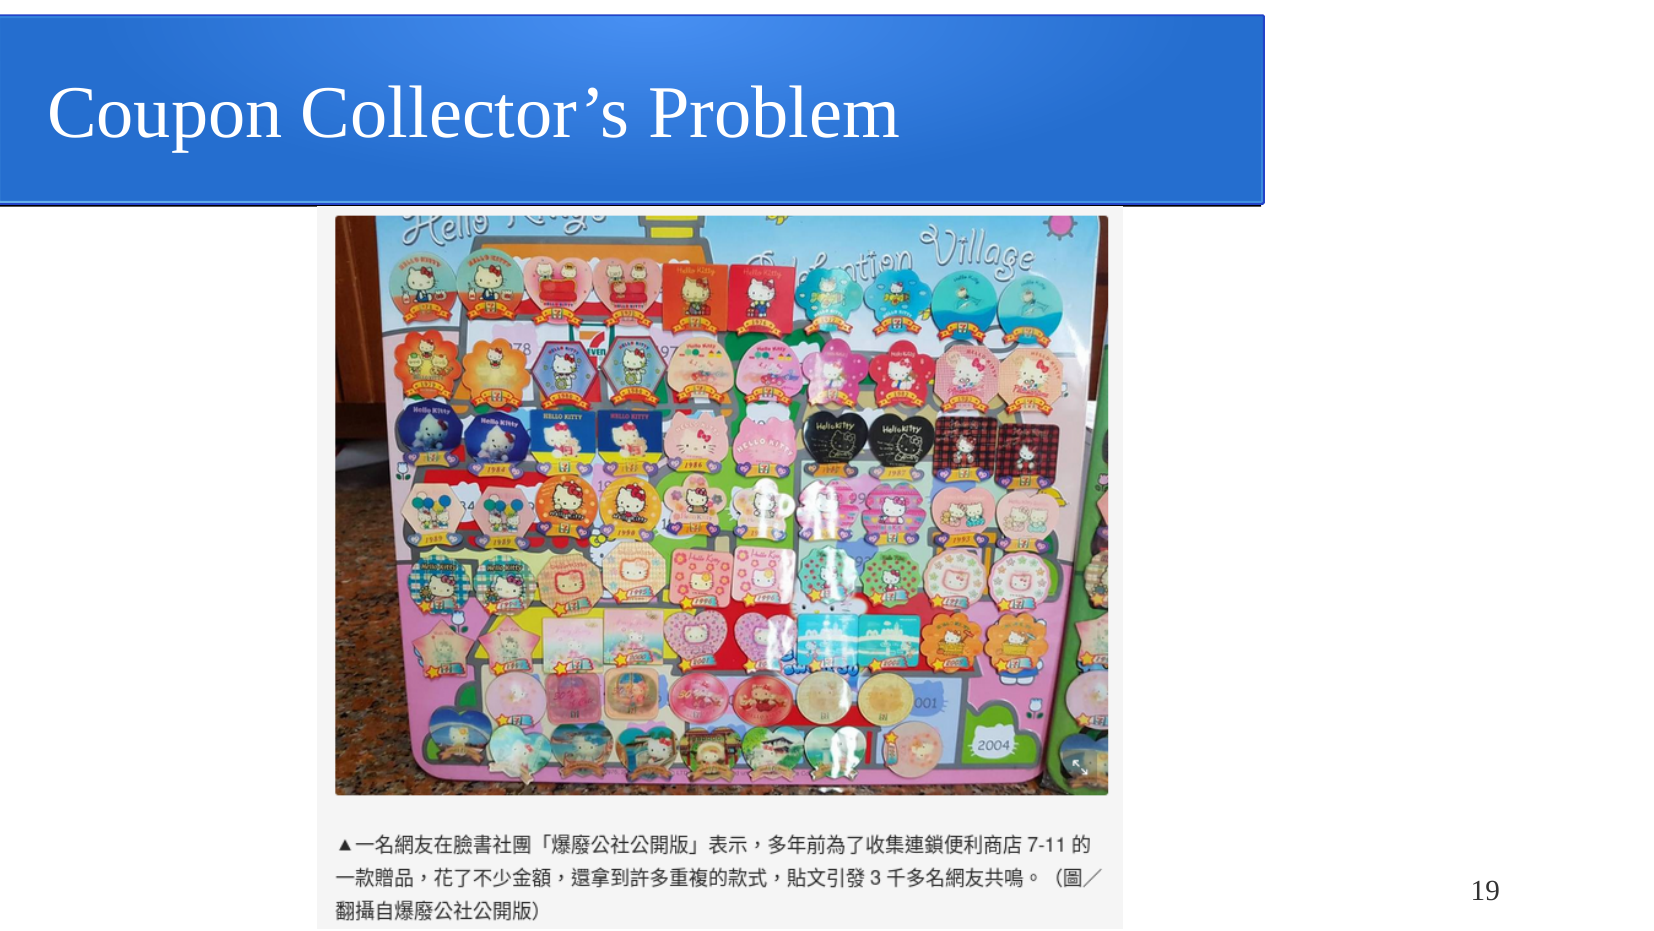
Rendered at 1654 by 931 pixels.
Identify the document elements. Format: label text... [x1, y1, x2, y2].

picture [317, 206, 1123, 929]
title Coupon Collector’s Problem [47, 35, 1199, 189]
